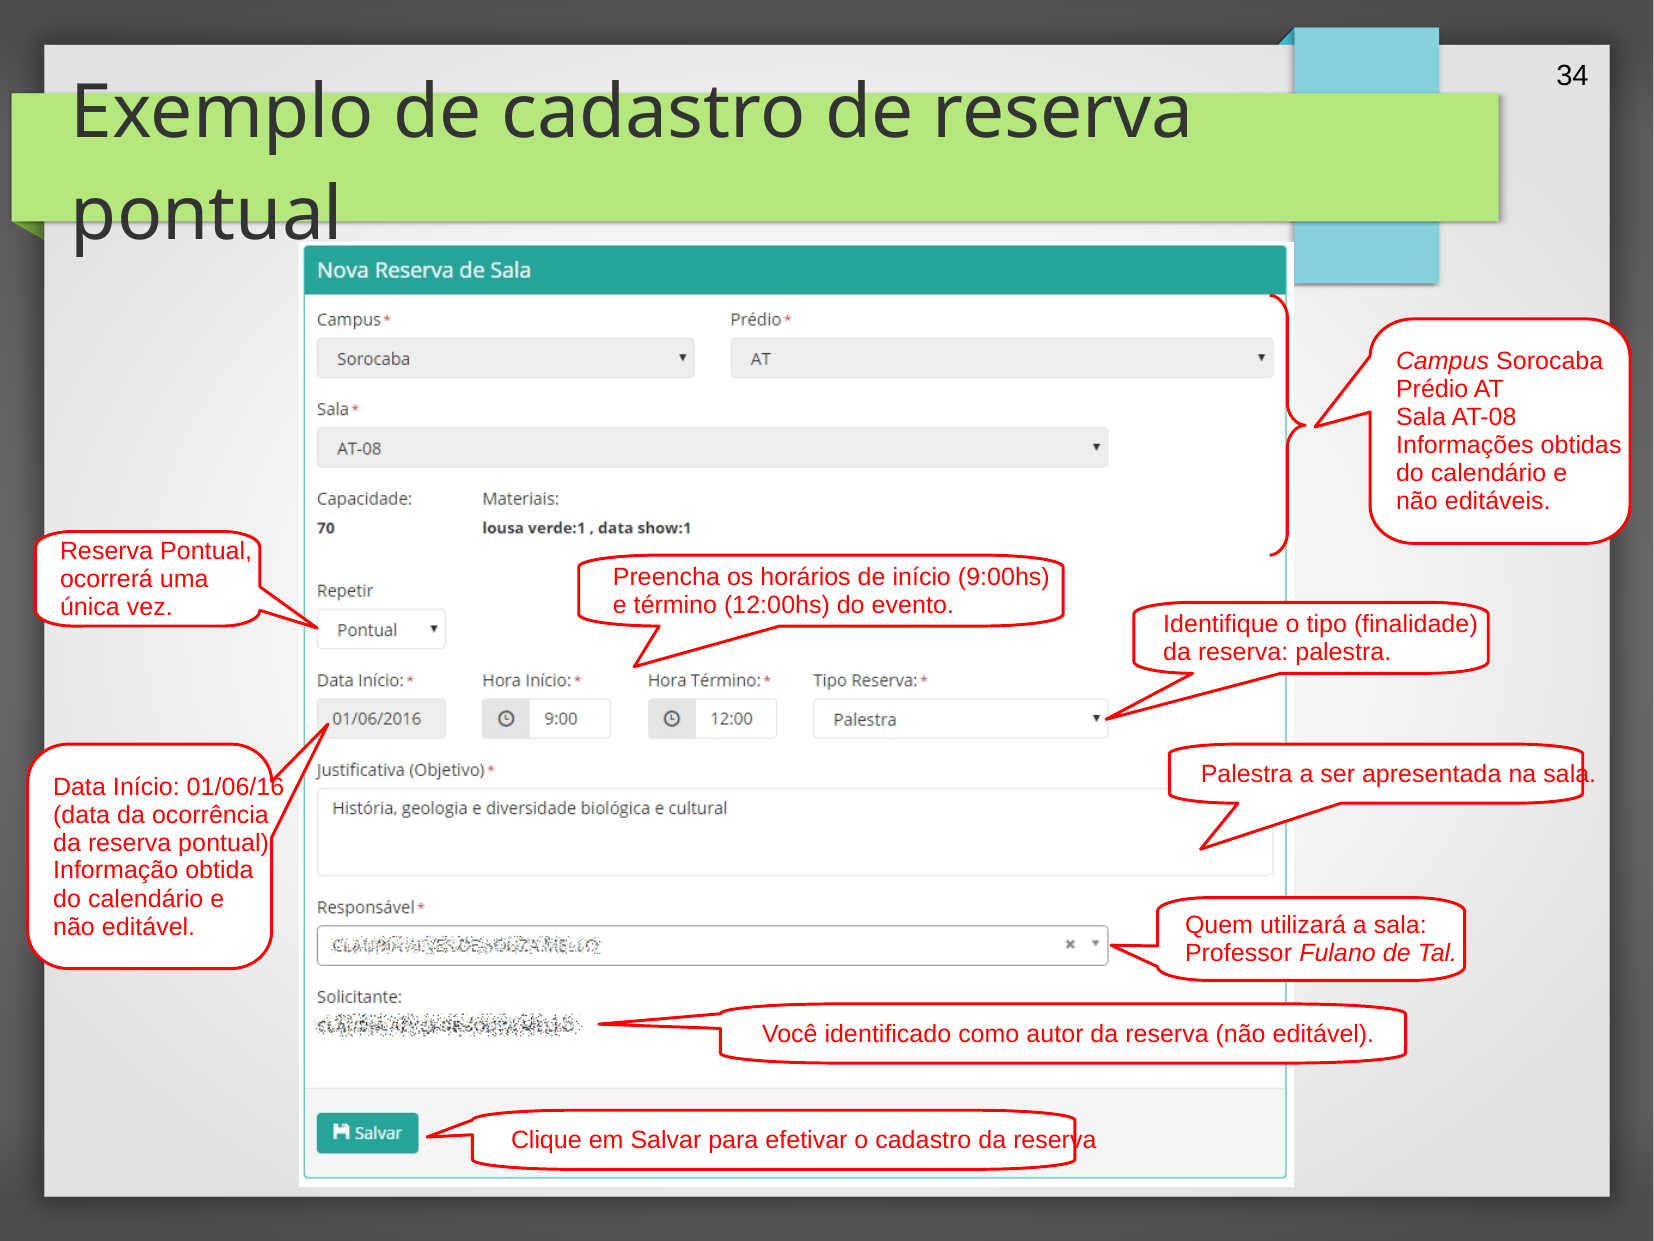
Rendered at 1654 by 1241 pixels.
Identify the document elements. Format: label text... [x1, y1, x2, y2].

picture [0, 0, 1654, 1241]
text_box Você identificado como autor da reserva (não editável). [598, 1003, 1406, 1064]
text_box Preencha os horários de início (9:00hs) e término (12:00hs) do evento. [578, 555, 1064, 667]
text_box Clique em Salvar para efetivar o cadastro da reserva [427, 1110, 1075, 1170]
text_box Reserva Pontual, ocorrerá uma única vez. [35, 531, 318, 629]
text_box Quem utilizará a sala: Professor Fulano de Tal. [1110, 897, 1465, 981]
text_box Identifique o tipo (finalidade) da reserva: palestra. [1106, 602, 1489, 720]
text_box Palestra a ser apresentada na sala. [1169, 744, 1583, 850]
text_box Campus Sorocaba Prédio AT Sala AT-08 Informações obtidas do calendário e não editáveis. [1314, 318, 1630, 544]
text_box Data Início: 01/06/16 (data da ocorrência da reserva pontual) Informação obtida do calendário e não editável. [27, 724, 328, 969]
title Exemplo de cadastro de reserva pontual [70, 106, 1359, 213]
